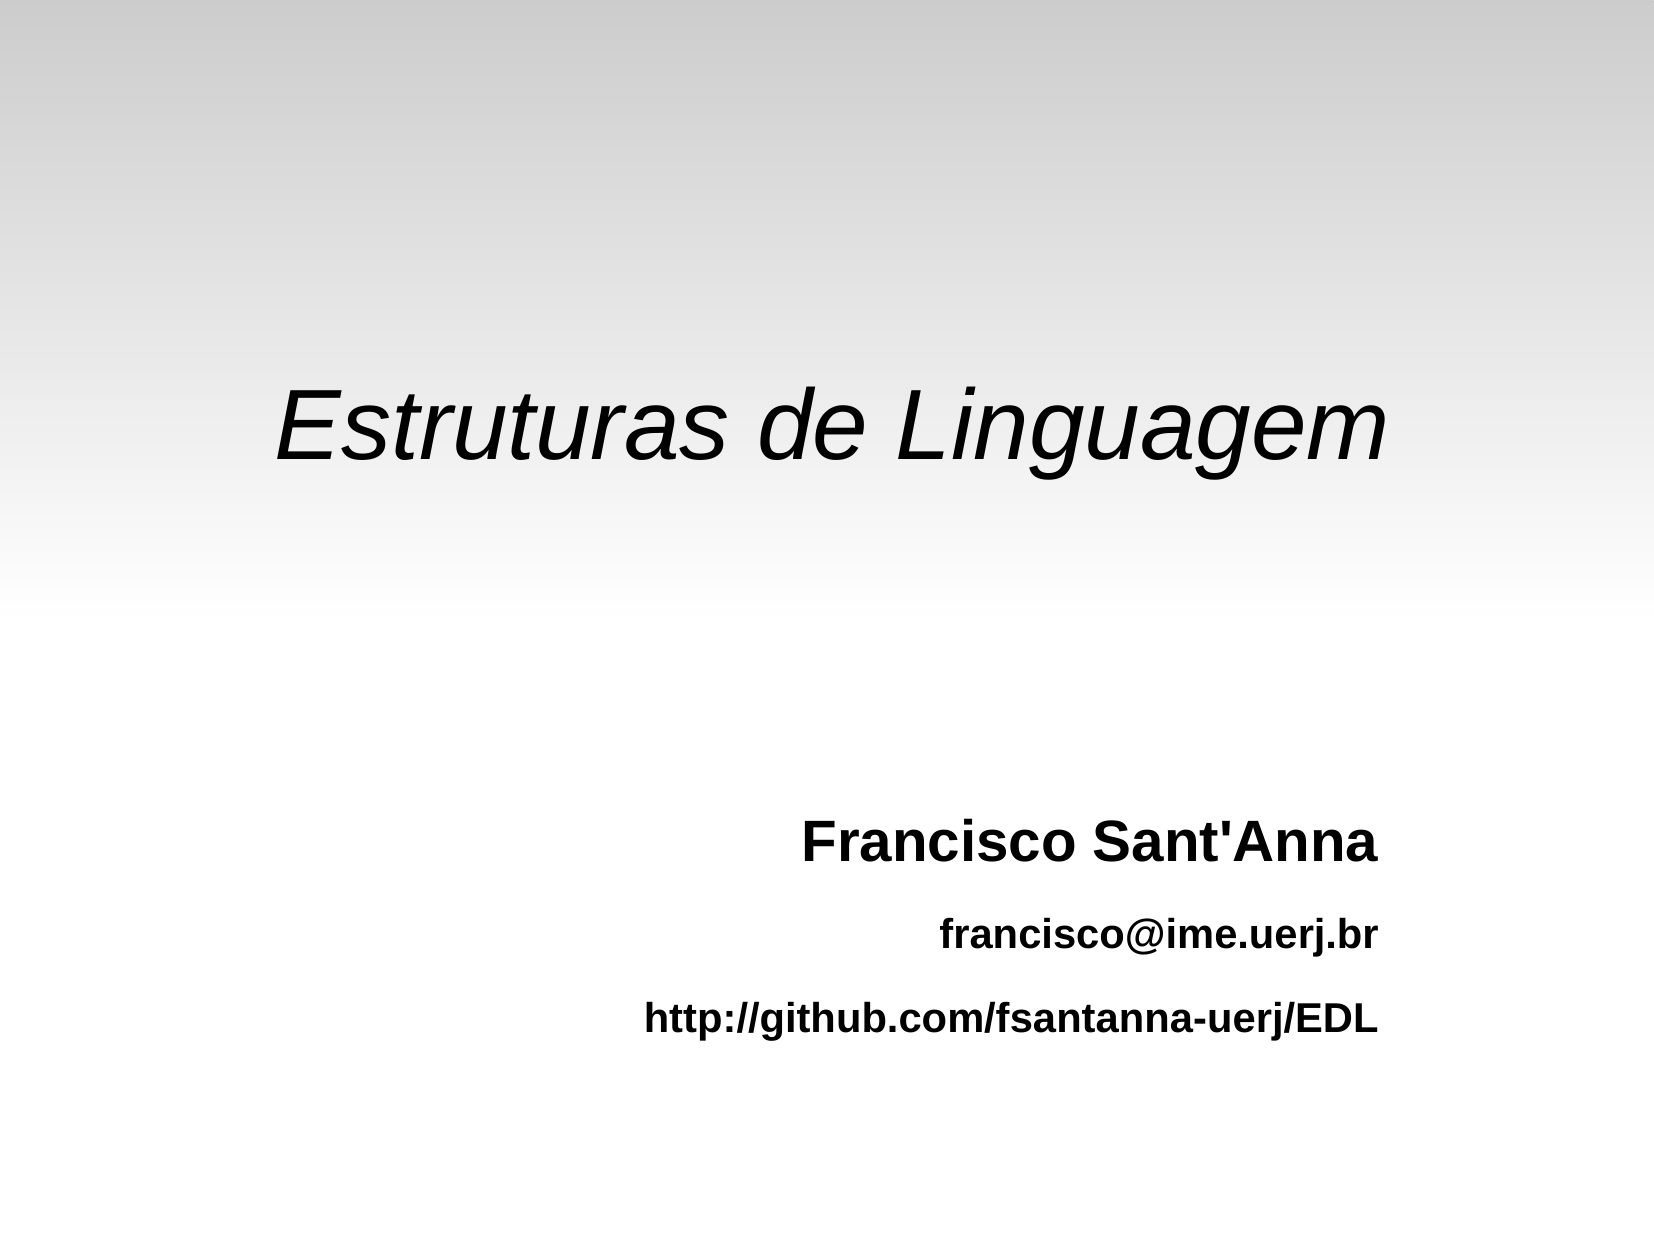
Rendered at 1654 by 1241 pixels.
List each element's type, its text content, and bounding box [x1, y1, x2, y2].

text_box Francisco Sant'Anna francisco@ime.uerj.br http://github.com/fsantanna-uerj/EDL [628, 801, 1394, 1049]
subtitle Estruturas de Linguagem [88, 283, 1577, 567]
